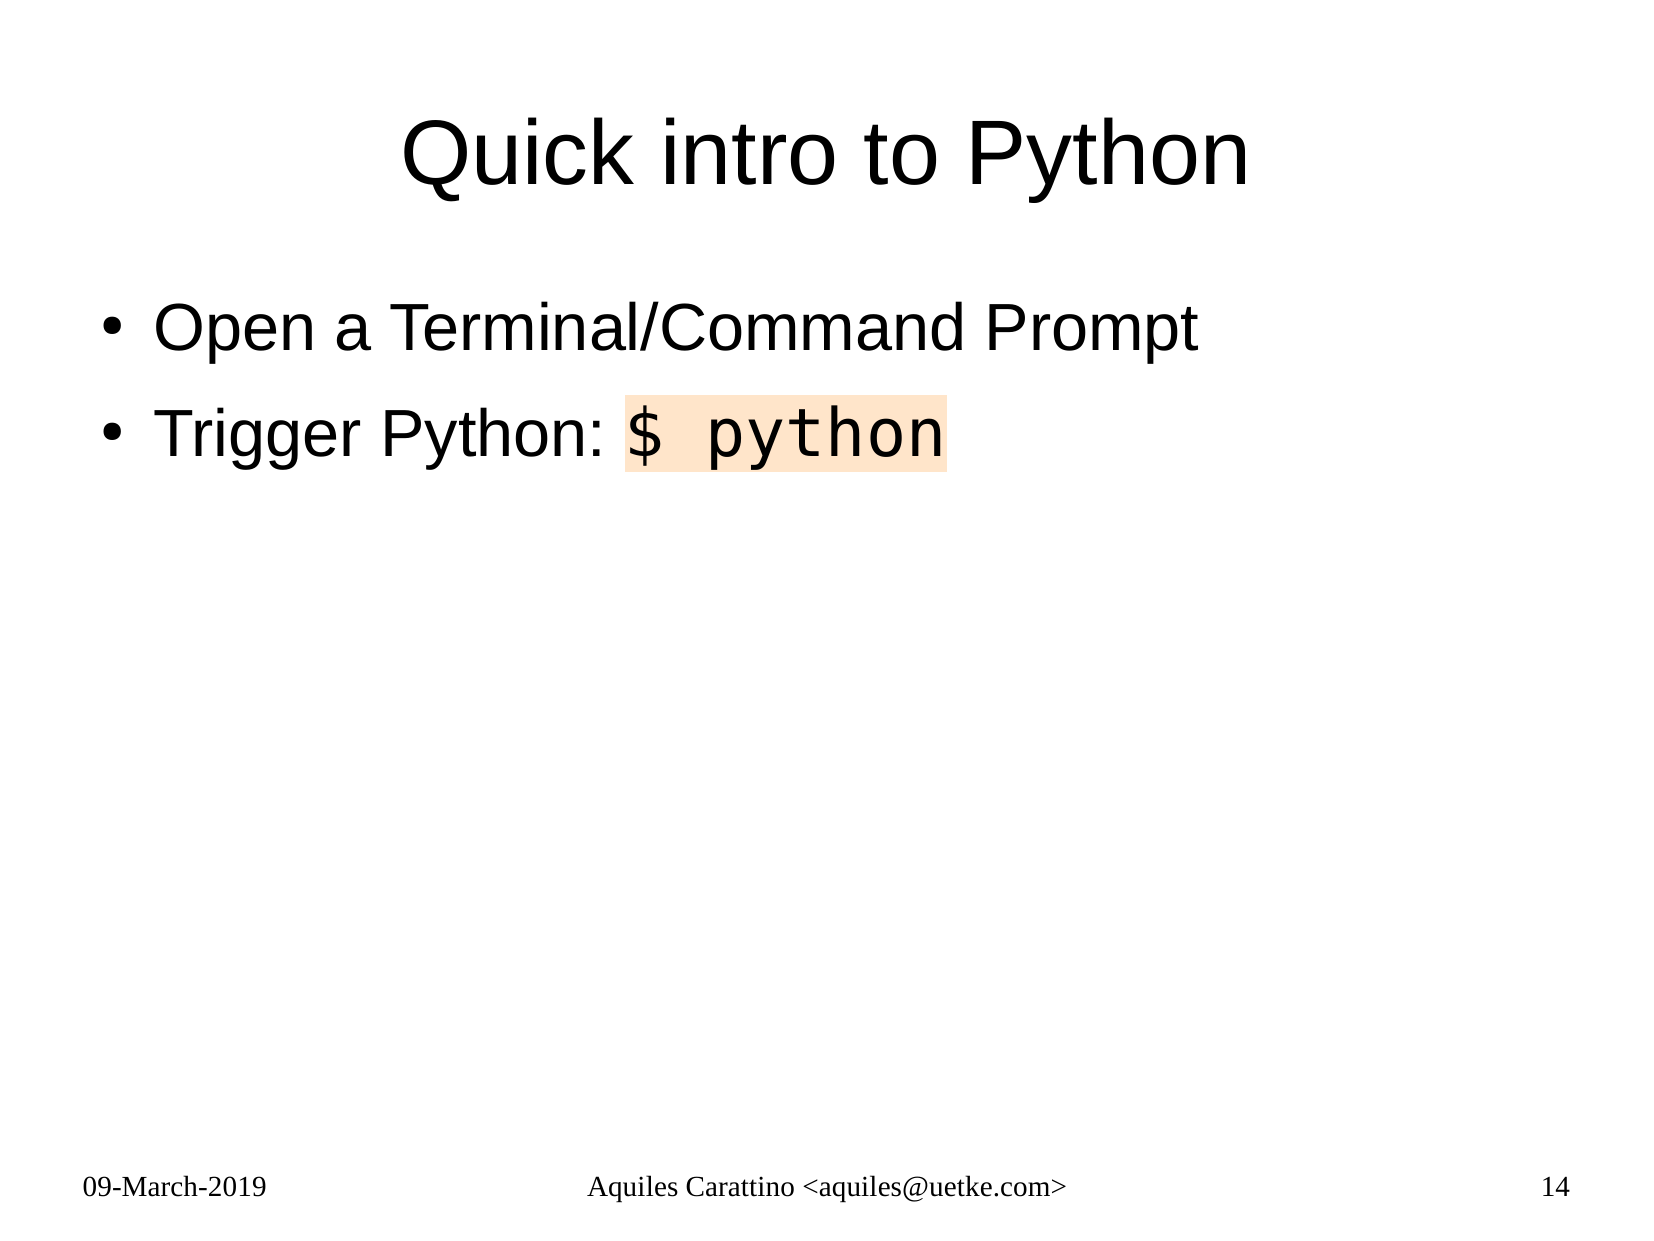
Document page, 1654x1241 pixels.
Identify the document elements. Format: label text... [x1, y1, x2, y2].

list Open a Terminal/Command Prompt Trigger Python: $ python [82, 290, 1571, 1010]
title Quick intro to Python [82, 49, 1571, 257]
